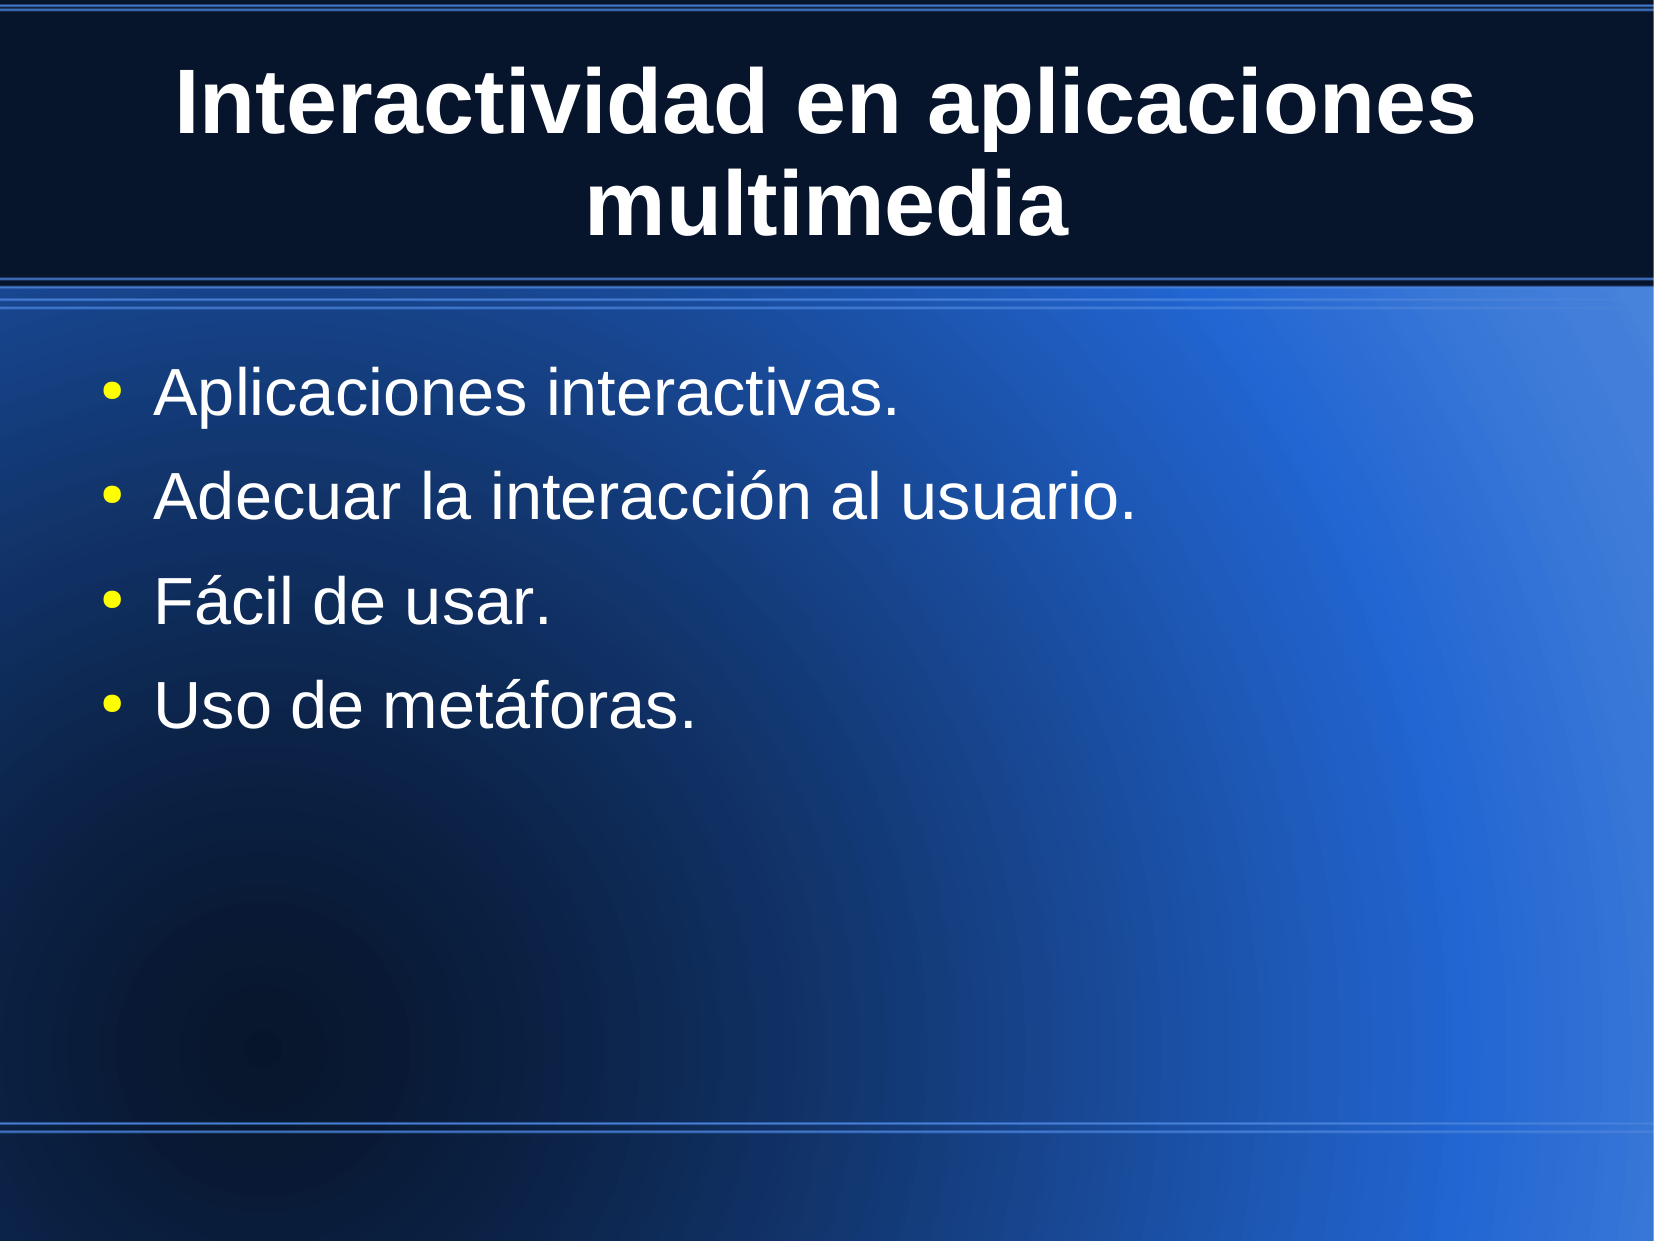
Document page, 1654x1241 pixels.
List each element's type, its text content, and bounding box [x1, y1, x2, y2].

picture [0, 0, 1654, 1241]
title Interactividad en aplicaciones multimedia [82, 49, 1571, 257]
list Aplicaciones interactivas. Adecuar la interacción al usuario. Fácil de usar. Uso de metáforas. [82, 355, 1571, 1058]
